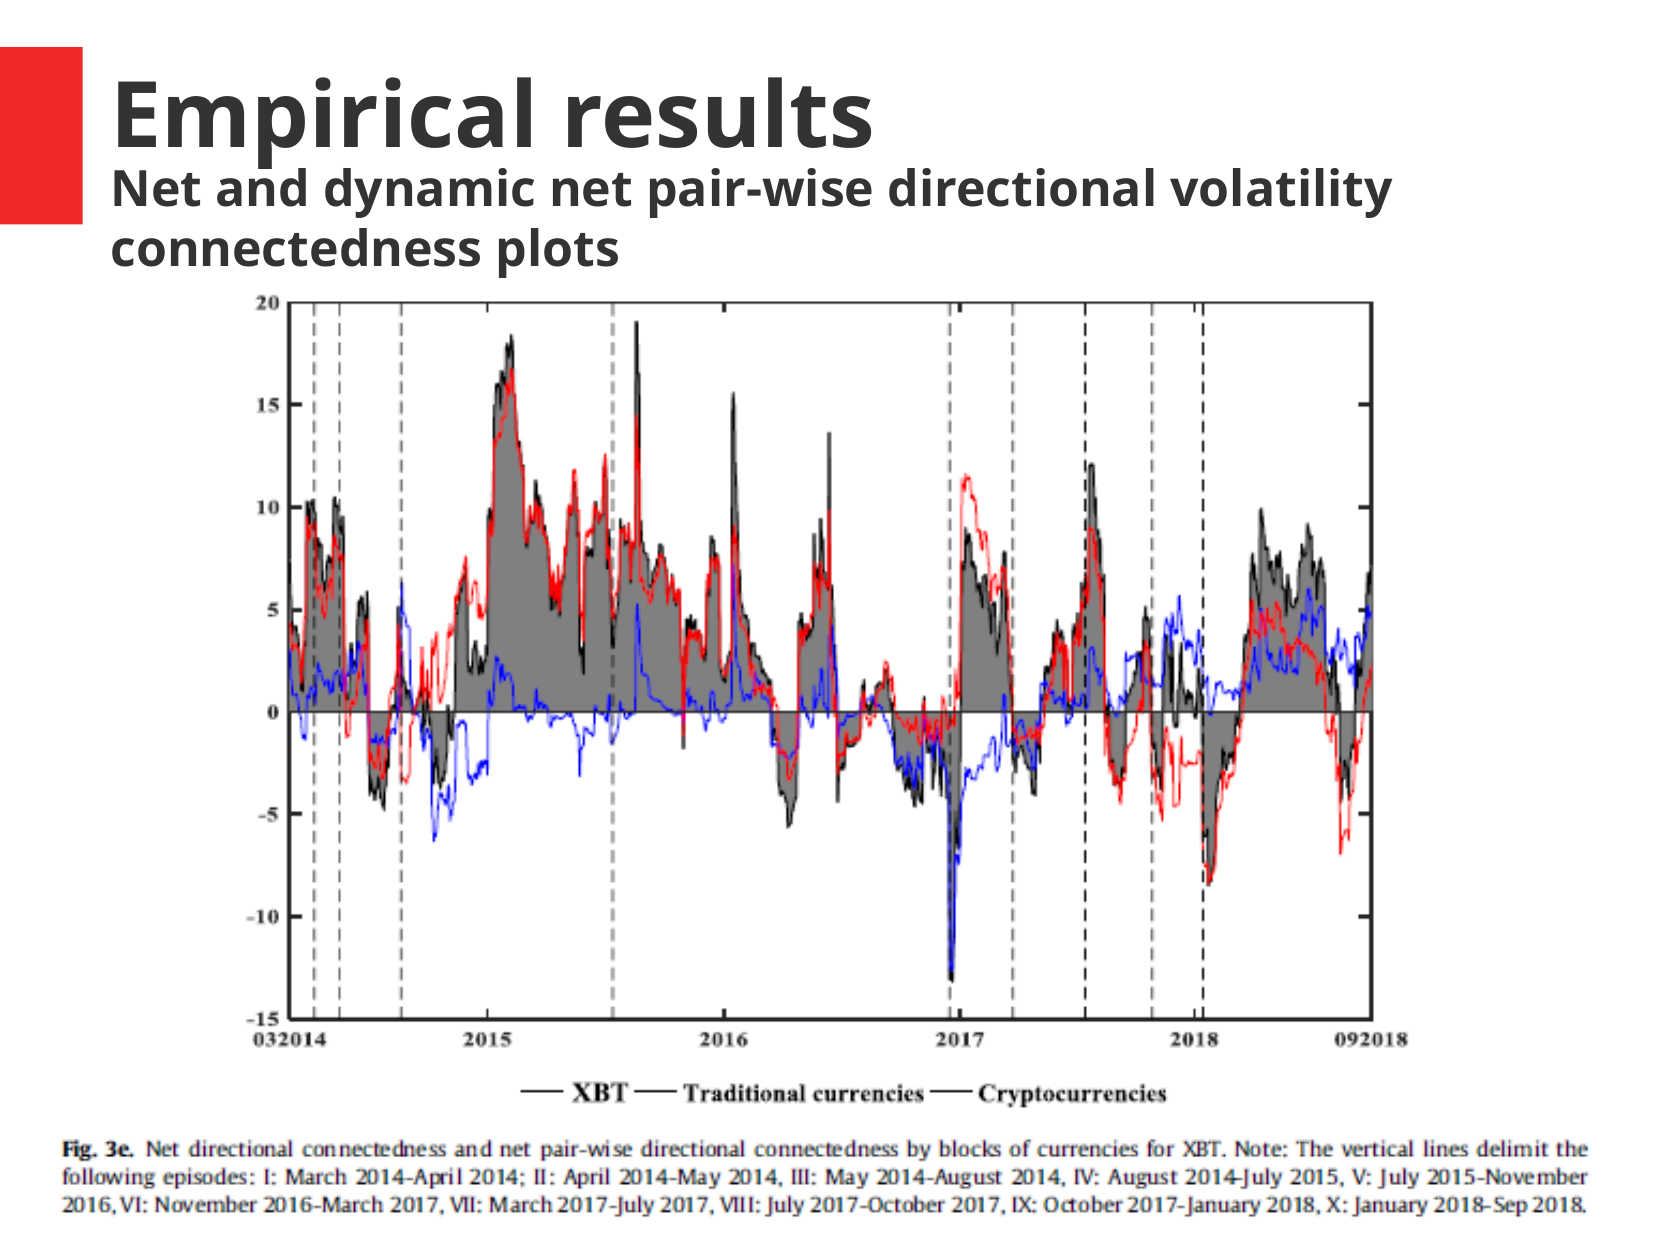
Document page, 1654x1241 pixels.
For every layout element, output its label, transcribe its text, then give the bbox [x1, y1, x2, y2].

text_box Net and dynamic net pair-wise directional volatility connectedness plots [95, 148, 1654, 286]
picture [54, 285, 1599, 1230]
text_box Empirical results [95, 48, 1642, 148]
